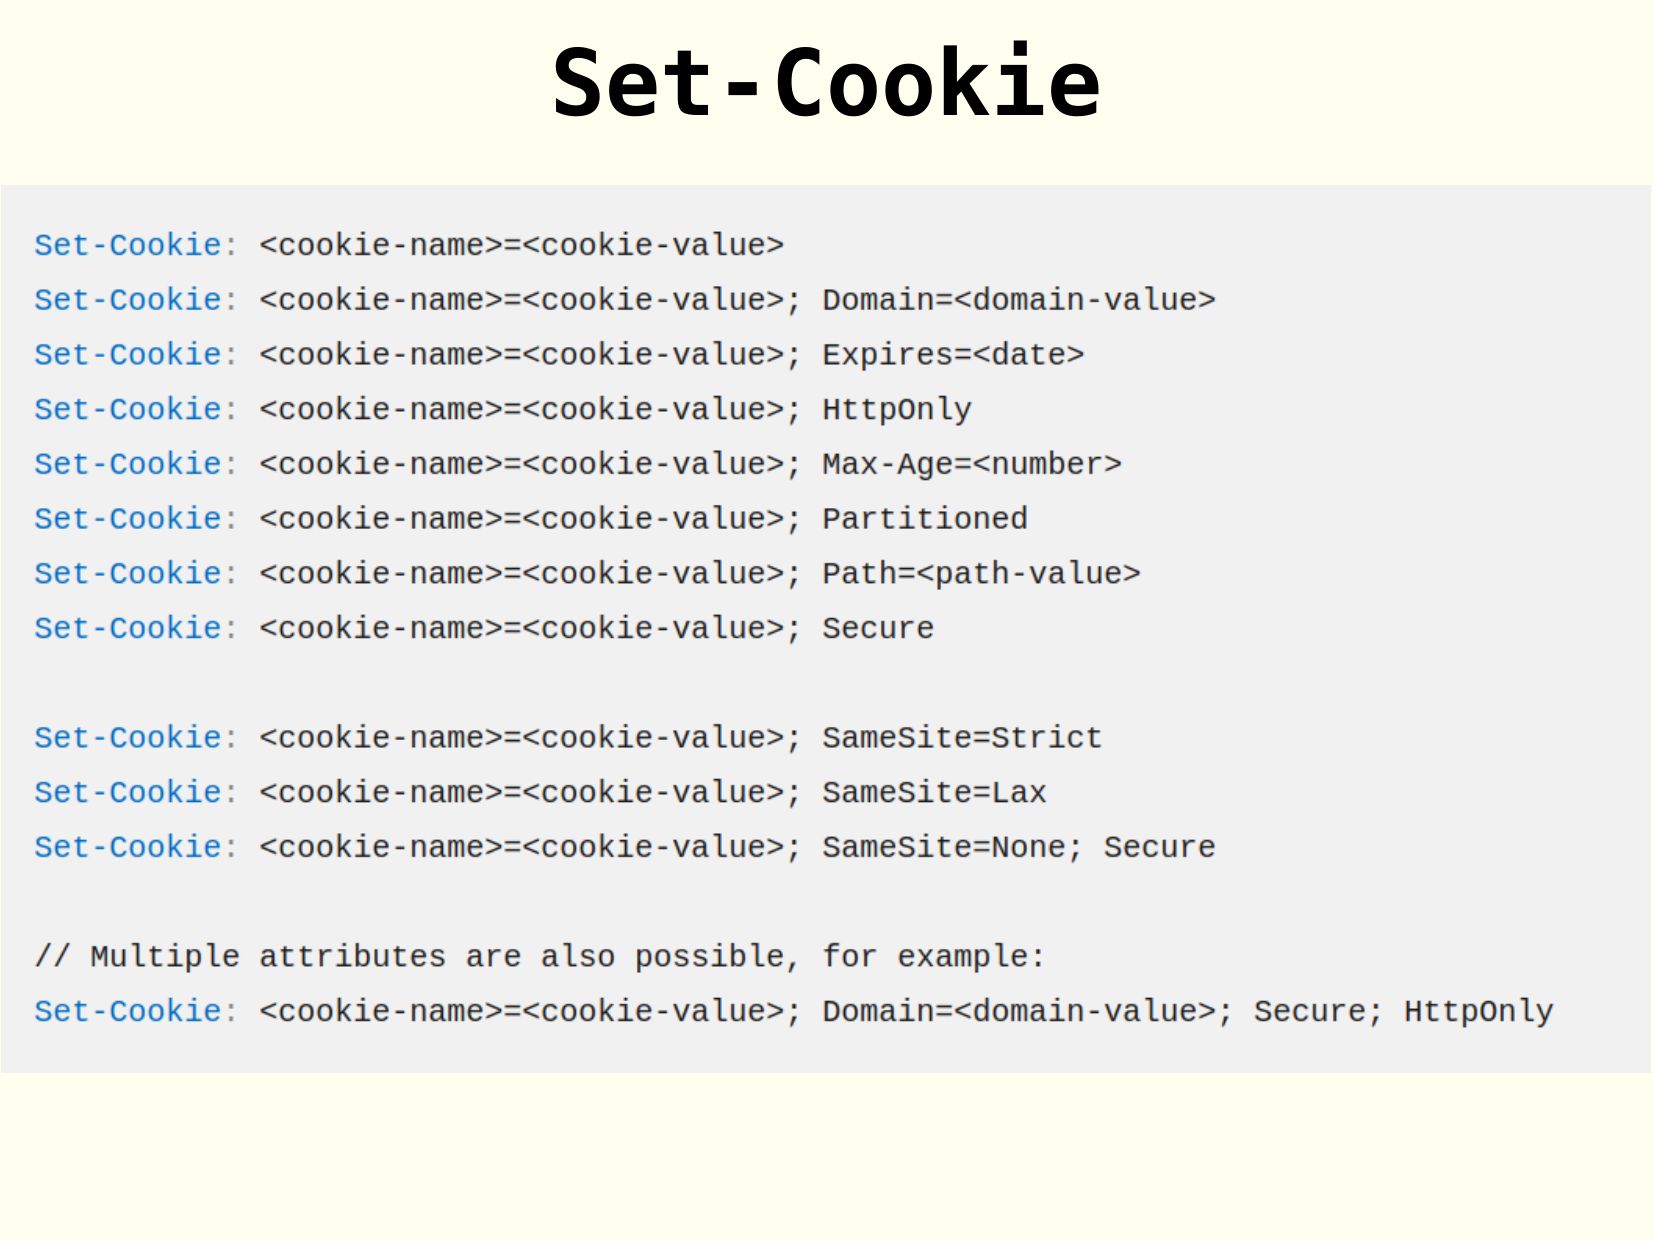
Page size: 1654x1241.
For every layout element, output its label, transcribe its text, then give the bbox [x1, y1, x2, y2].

title Set-Cookie [82, 15, 1571, 153]
picture [1, 185, 1651, 1073]
